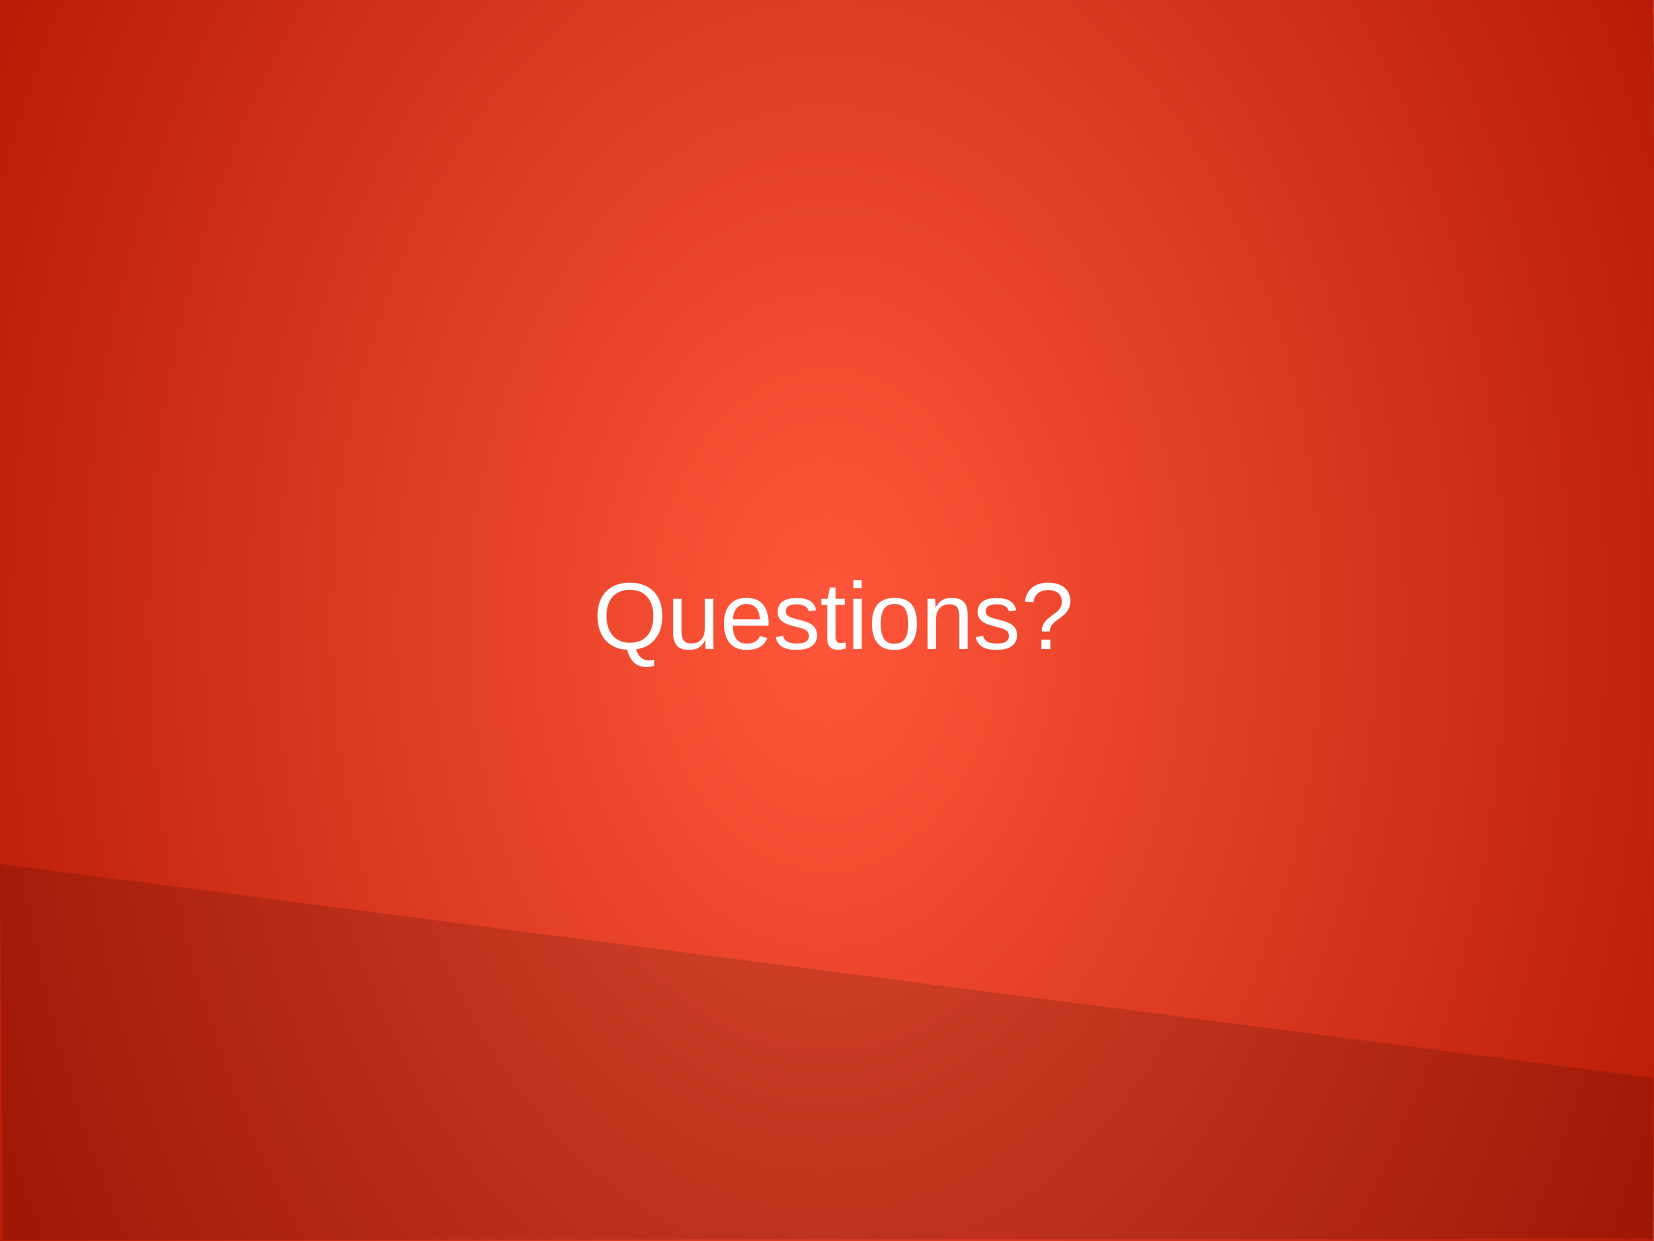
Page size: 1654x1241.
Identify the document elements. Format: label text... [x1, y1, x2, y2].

title Questions? [90, 513, 1579, 721]
